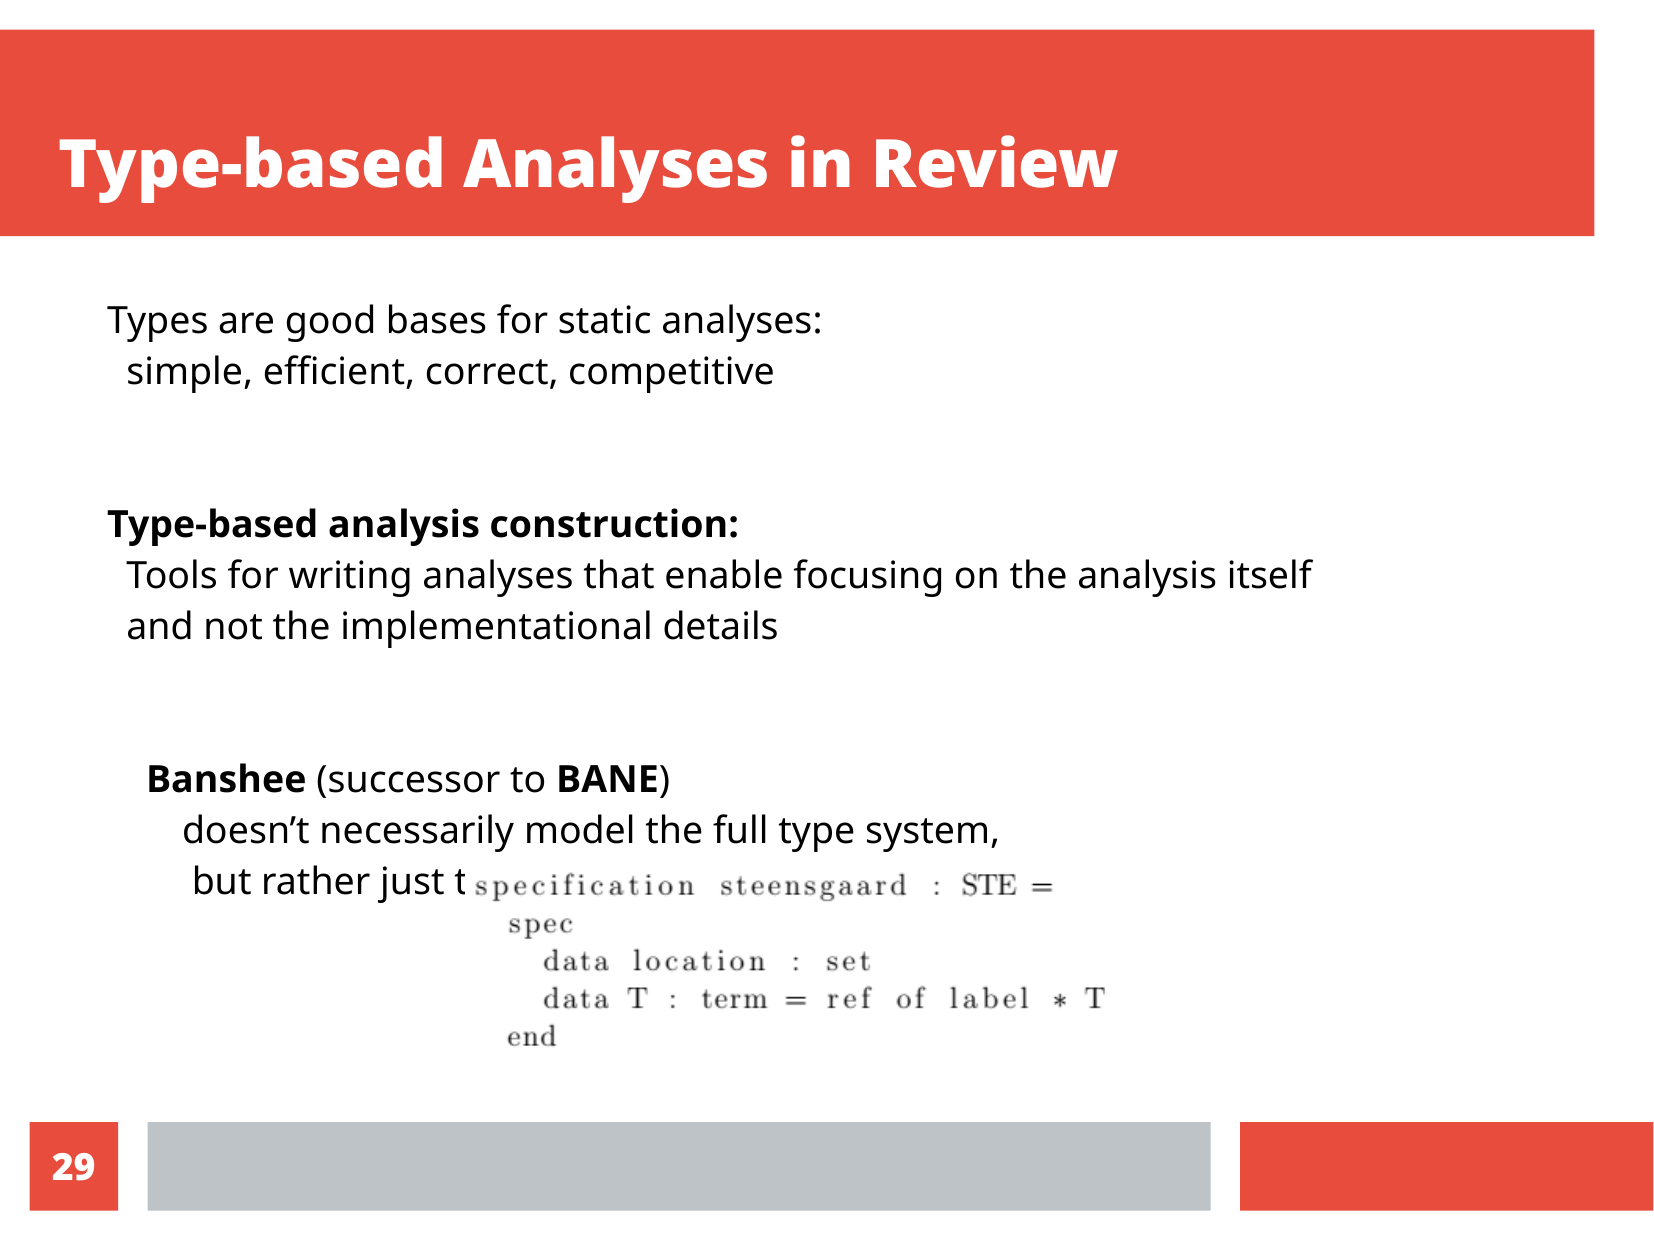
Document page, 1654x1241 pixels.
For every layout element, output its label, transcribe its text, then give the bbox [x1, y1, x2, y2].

picture [465, 862, 1116, 1057]
title Type-based Analyses in Review [59, 59, 1595, 207]
text_box Types are good bases for static analyses: simple, efficient, correct, competitive Type-based analysis construction: Tools for writing analyses that enable focusing on the analysis itself and not the implementational details Banshee (successor to BANE) doesn’t necessarily model the full type system, but rather just the constraint specification [92, 285, 1479, 1041]
